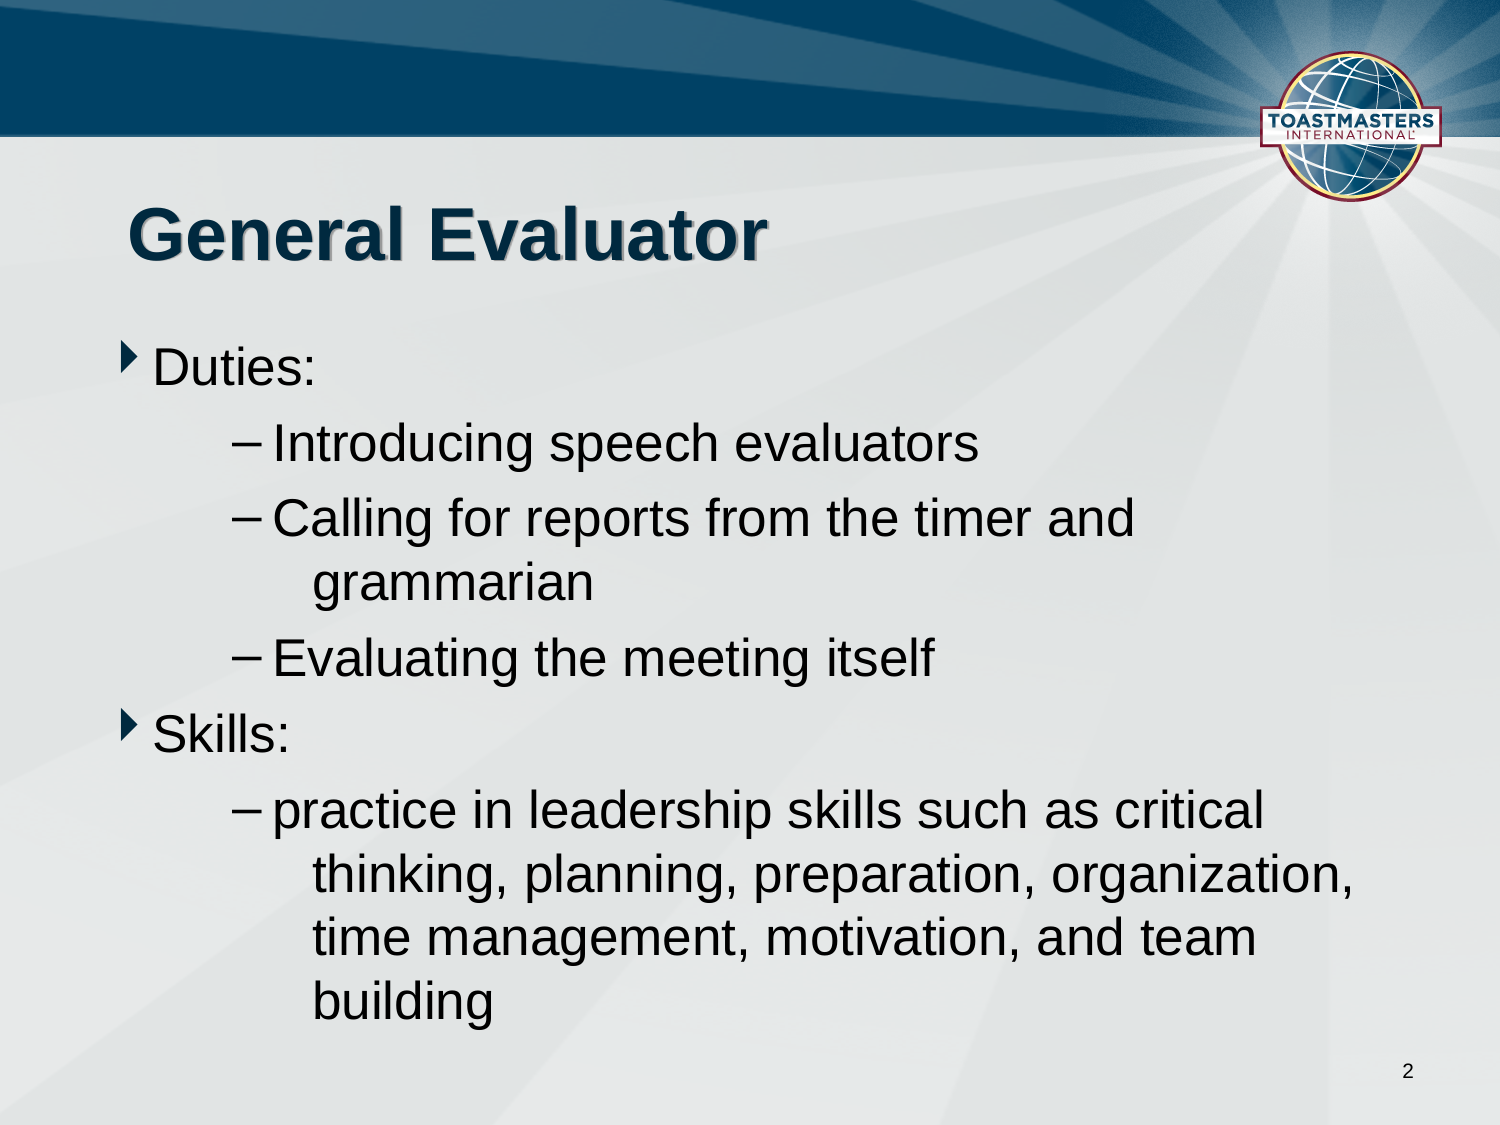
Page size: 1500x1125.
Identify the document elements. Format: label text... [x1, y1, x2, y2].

text_box 2 [1387, 1050, 1428, 1091]
title General Evaluator [112, 149, 1388, 325]
list Duties: Introducing speech evaluators Calling for reports from the timer and grammarian Evaluating the meeting itself Skills: practice in leadership skills such as critical thinking, planning, preparation, organization, time management, motivation, and team building [90, 324, 1411, 1038]
picture [0, 0, 1500, 1125]
